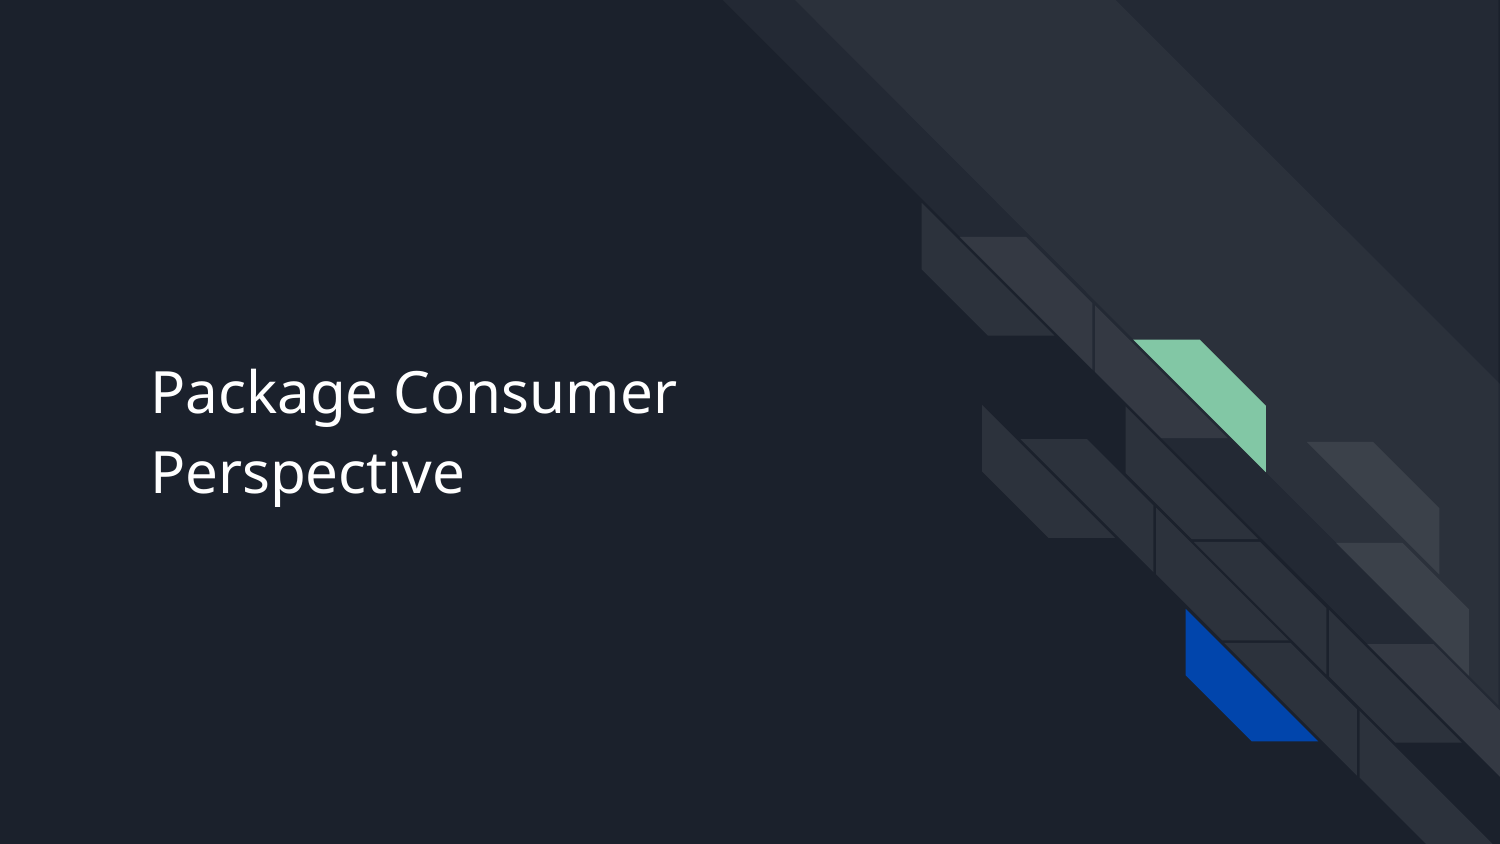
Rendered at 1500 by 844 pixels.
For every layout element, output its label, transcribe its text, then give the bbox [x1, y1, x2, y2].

title Package Consumer Perspective [135, 142, 888, 720]
